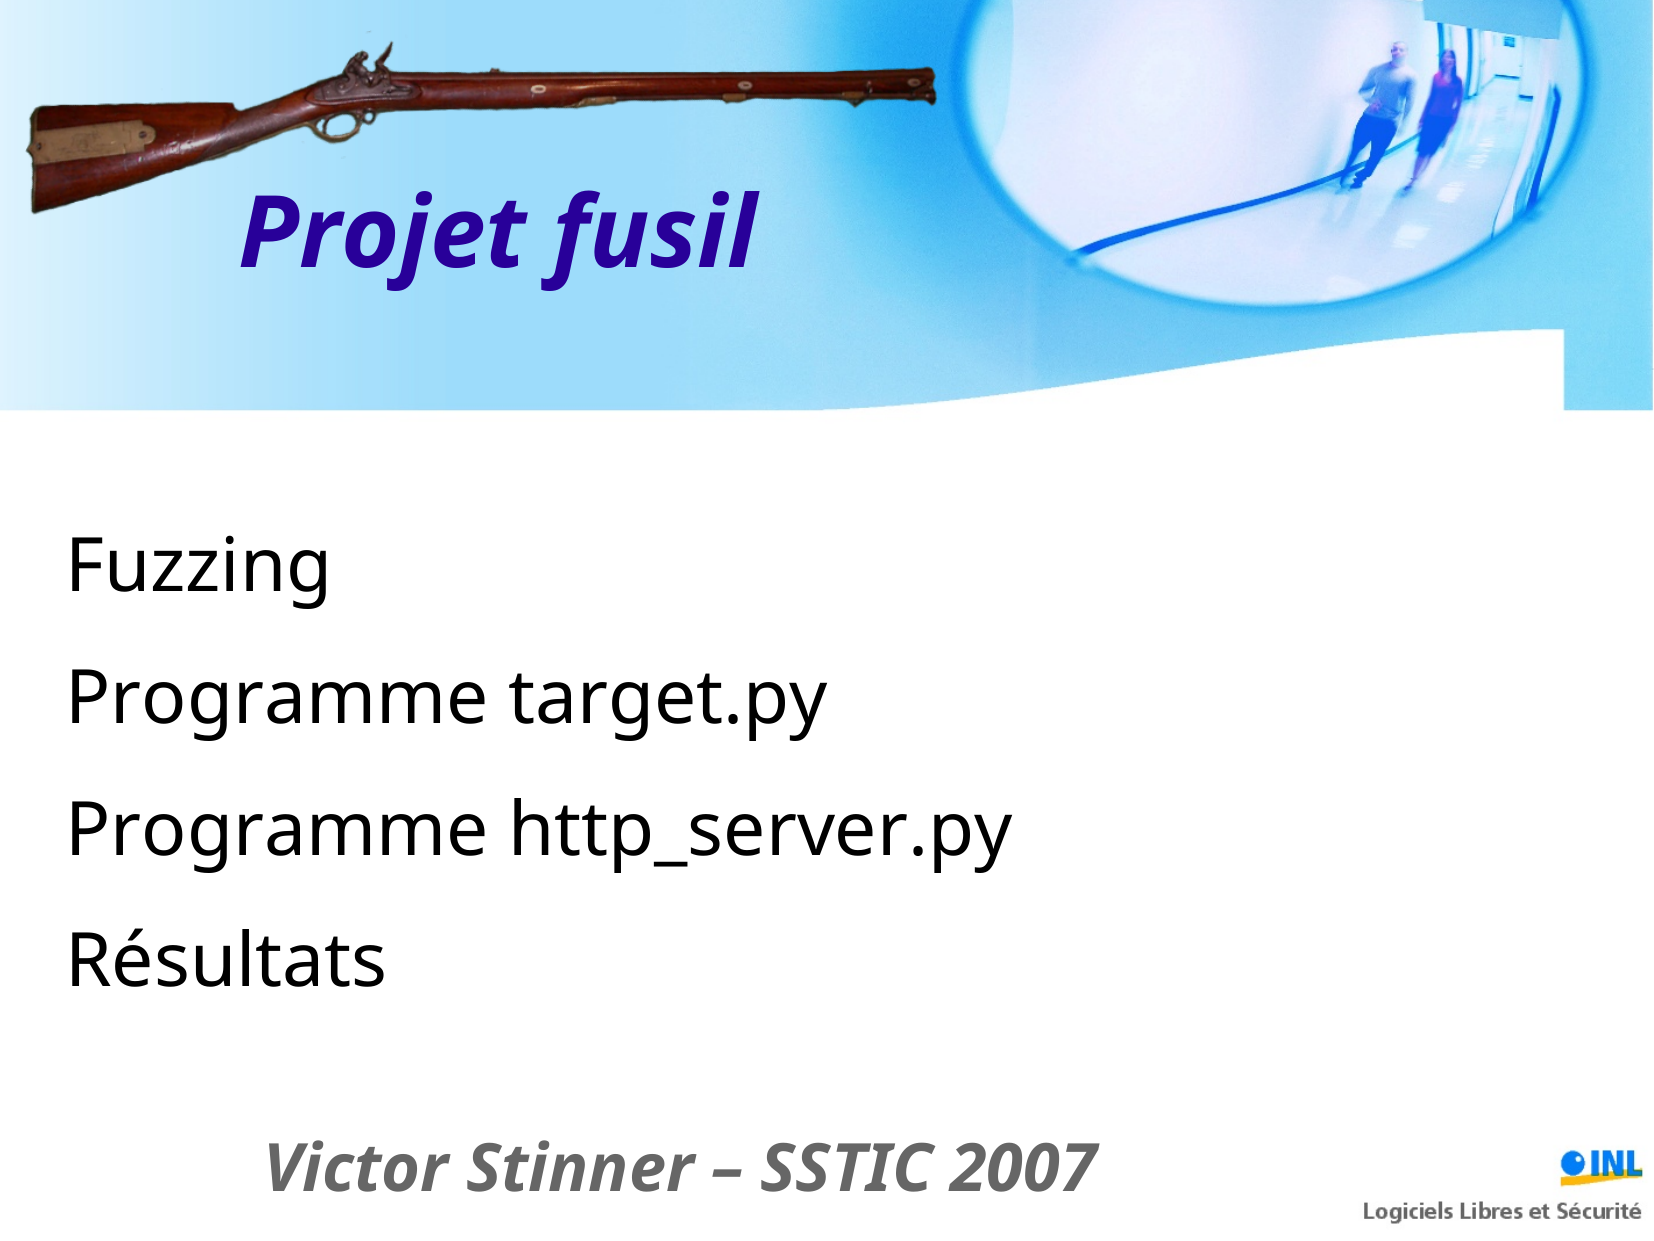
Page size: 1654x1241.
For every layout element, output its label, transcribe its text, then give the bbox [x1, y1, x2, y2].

picture [0, 0, 1654, 1241]
list Fuzzing Programme target.py Programme http_server.py Résultats [47, 511, 1609, 1057]
title Victor Stinner – SSTIC 2007 [263, 1115, 1291, 1216]
title Projet fusil [238, 124, 1213, 332]
